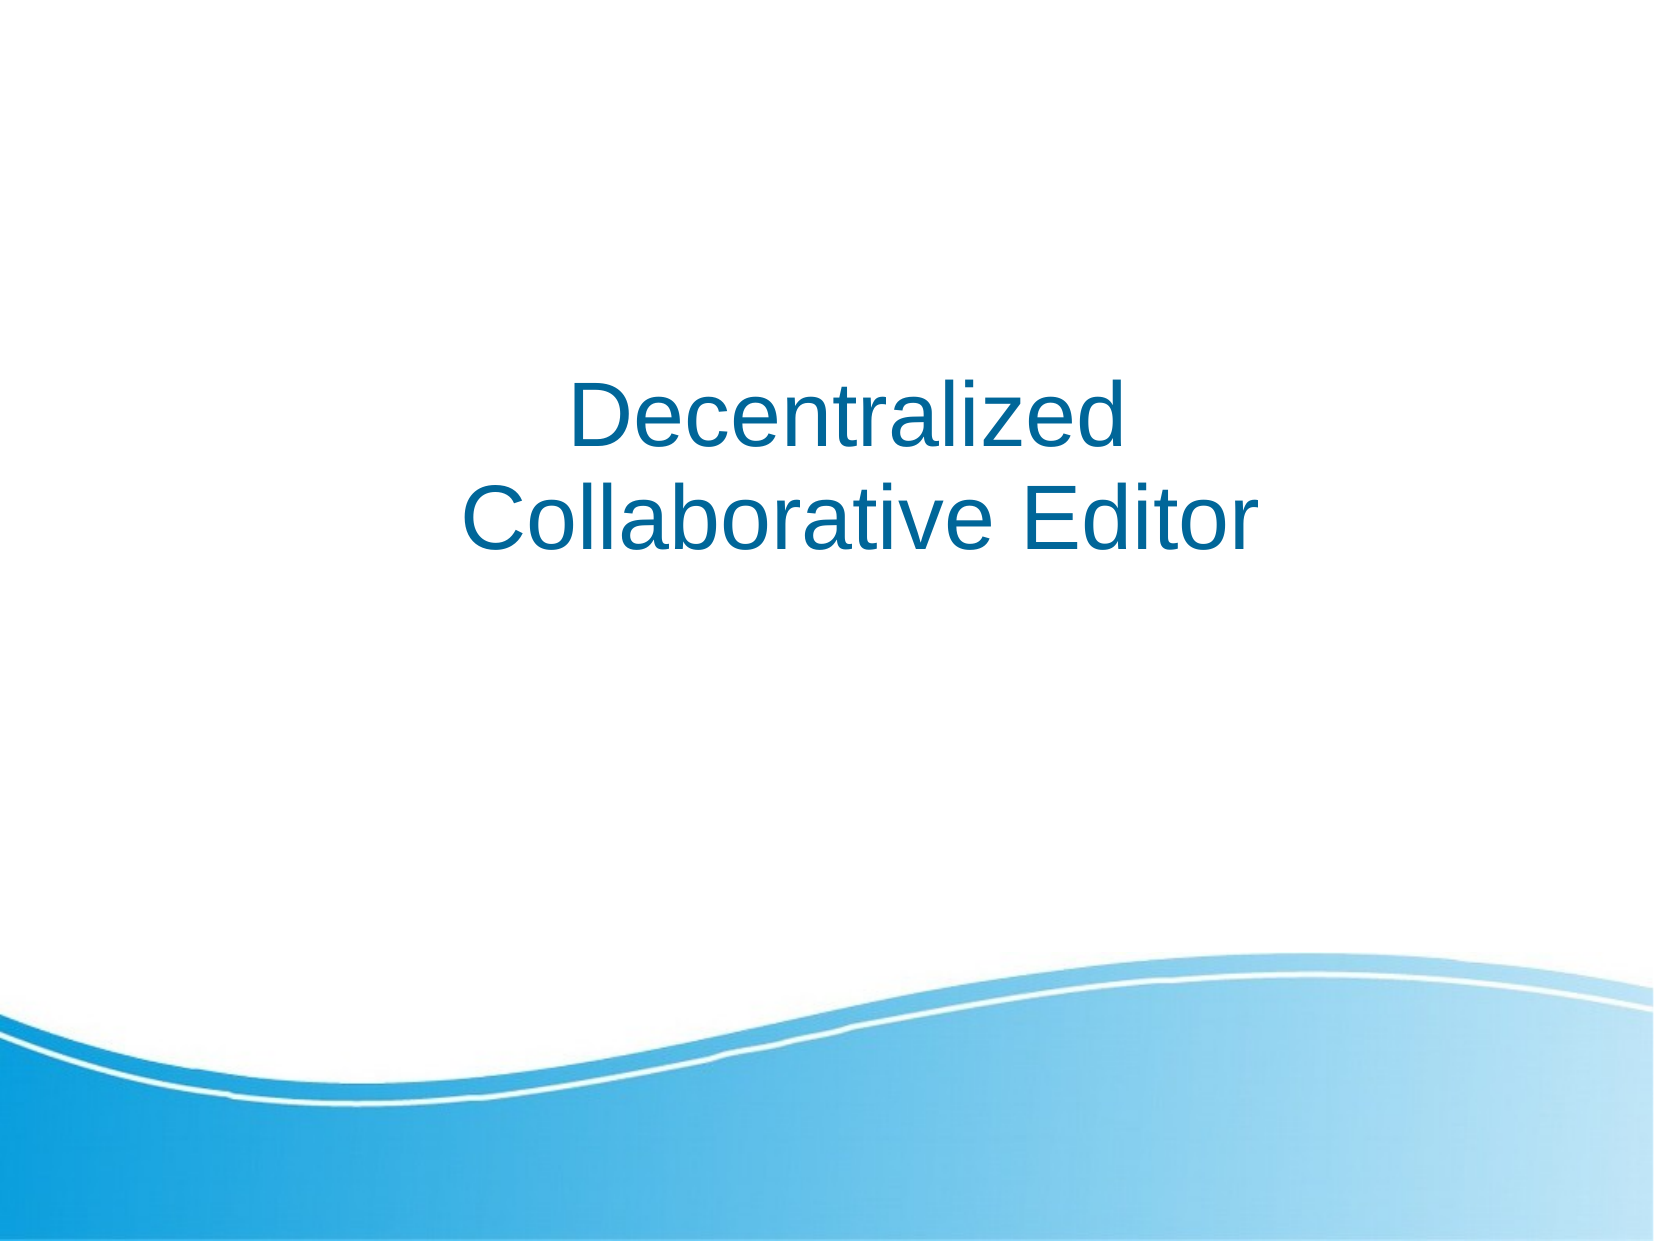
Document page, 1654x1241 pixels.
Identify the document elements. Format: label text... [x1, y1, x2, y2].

picture [0, 952, 1654, 1241]
title Decentralized Collaborative Editor [116, 362, 1606, 571]
